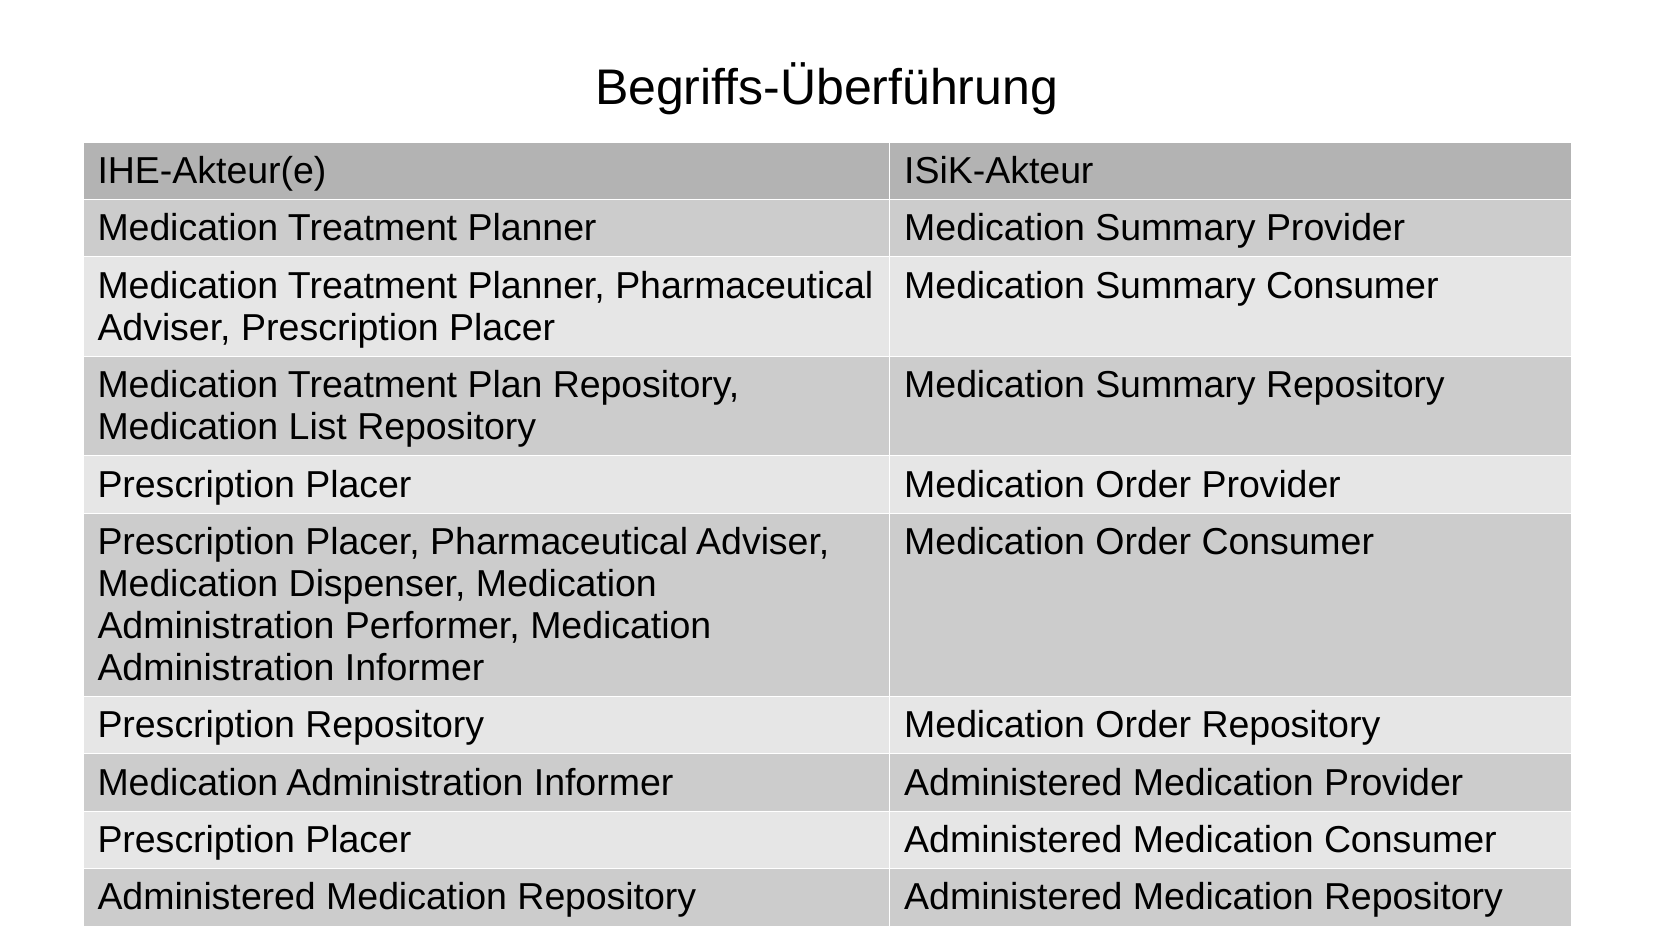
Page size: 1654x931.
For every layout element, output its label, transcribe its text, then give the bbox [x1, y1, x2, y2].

title Begriffs-Überführung [82, 37, 1571, 193]
table_cell Medication Summary Repository [890, 357, 1571, 455]
table_cell Prescription Placer [84, 456, 889, 513]
table_cell Medication Order Provider [890, 456, 1571, 513]
table_cell Administered Medication Repository [84, 869, 889, 926]
table_header IHE-Akteur(e) [84, 193, 889, 199]
table_cell Medication Treatment Planner, Pharmaceutical Adviser, Prescription Placer [84, 257, 889, 356]
table_cell Prescription Repository [84, 697, 889, 753]
table_cell Prescription Placer, Pharmaceutical Adviser, Medication Dispenser, Medication Administration Performer, Medication Administration Informer [84, 514, 889, 696]
table_cell Administered Medication Repository [890, 869, 1571, 926]
table_cell Medication Summary Consumer [890, 257, 1571, 356]
table_cell Medication Treatment Planner [84, 200, 889, 256]
table_cell Administered Medication Provider [890, 754, 1571, 811]
table_cell Administered Medication Consumer [890, 812, 1571, 868]
table_cell Medication Order Consumer [890, 514, 1571, 696]
table_cell Medication Administration Informer [84, 754, 889, 811]
table_cell Medication Summary Provider [890, 200, 1571, 256]
table_cell Prescription Placer [84, 812, 889, 868]
table_cell Medication Order Repository [890, 697, 1571, 753]
table_header ISiK-Akteur [890, 193, 1571, 199]
table_cell Medication Treatment Plan Repository, Medication List Repository [84, 357, 889, 455]
